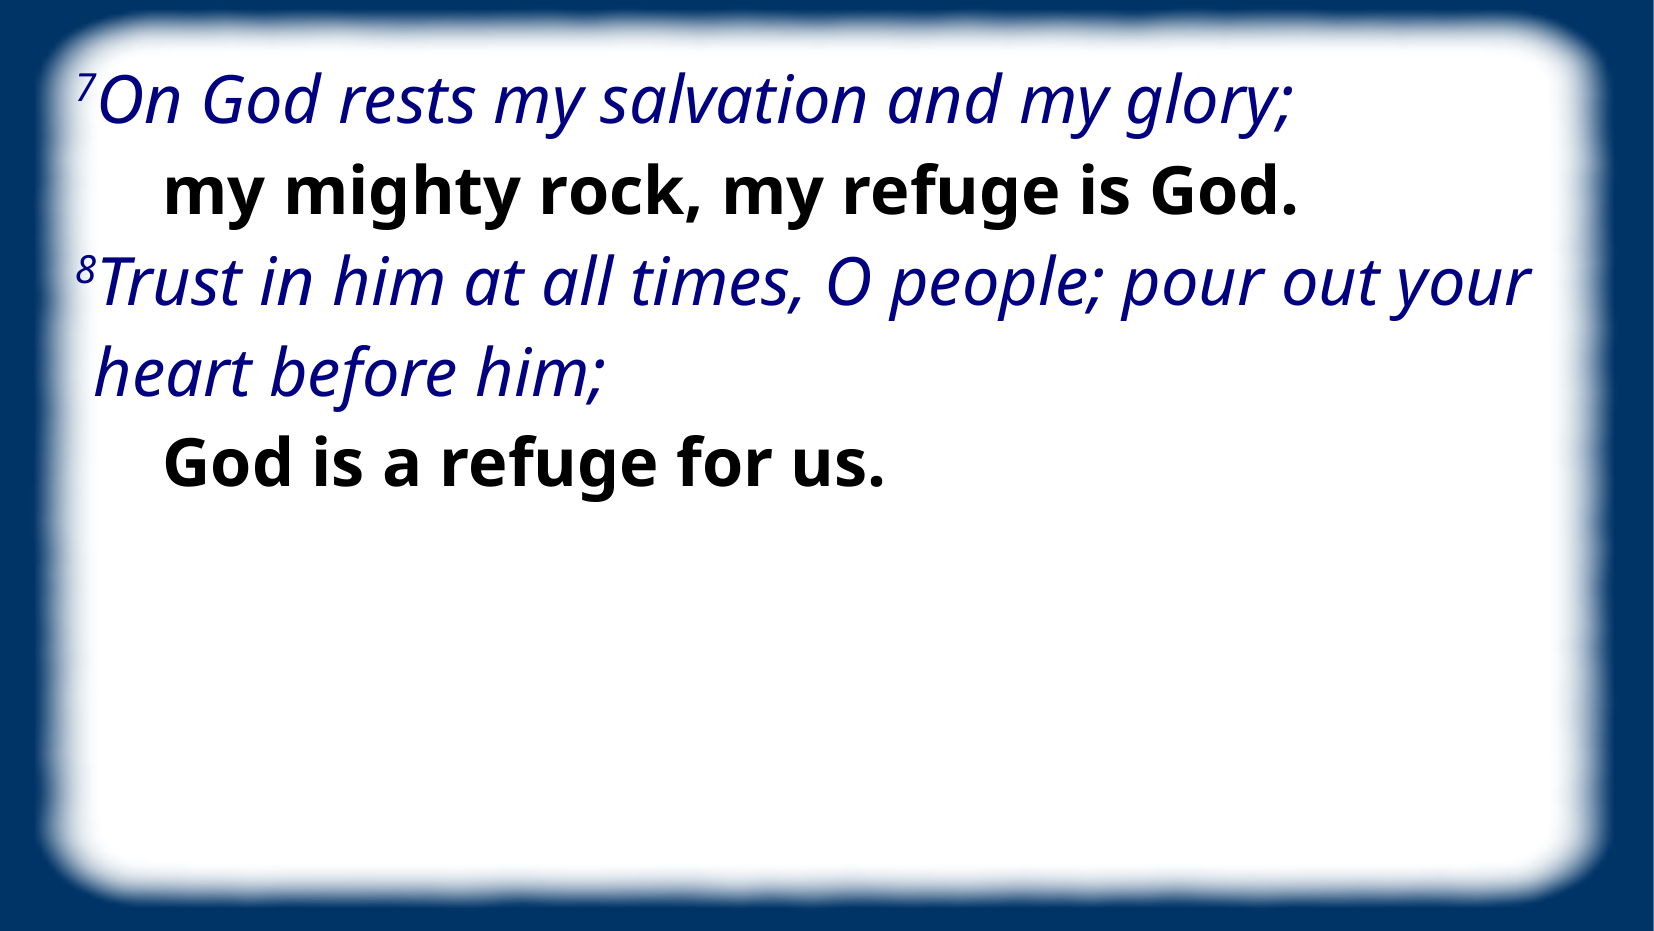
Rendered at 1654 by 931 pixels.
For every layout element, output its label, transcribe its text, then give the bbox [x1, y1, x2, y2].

picture [0, 0, 1654, 931]
text_box 7On God rests my salvation and my glory; my mighty rock, my refuge is God. 8Trust in him at all times, O people; pour out your heart before him; God is a refuge for us. [60, 45, 1591, 504]
